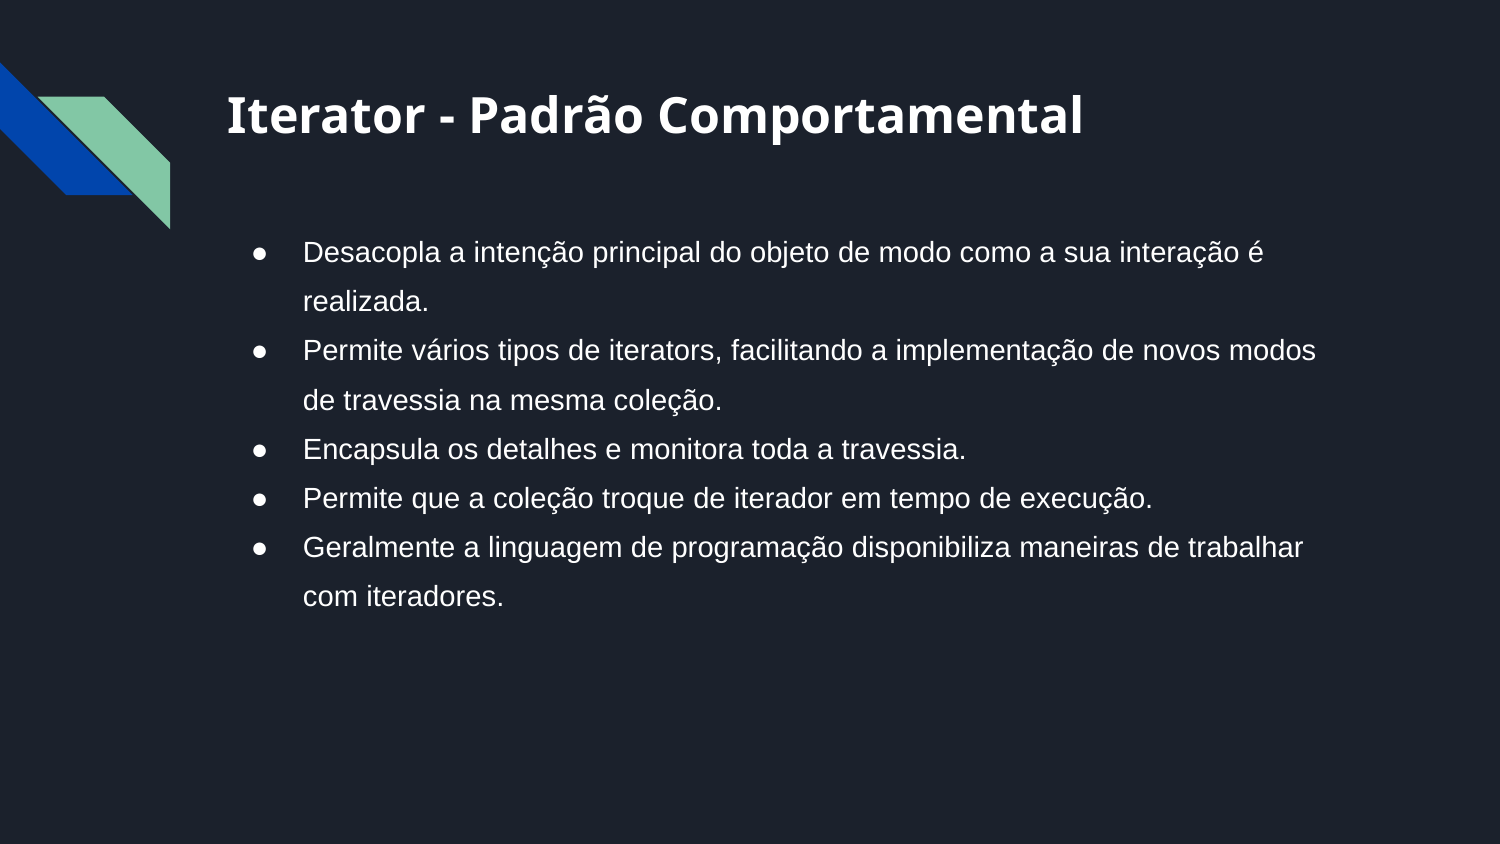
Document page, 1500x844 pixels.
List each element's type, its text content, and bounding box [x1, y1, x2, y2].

title Iterator - Padrão Comportamental [212, 64, 1368, 192]
list Desacopla a intenção principal do objeto de modo como a sua interação é realizada. Permite vários tipos de iterators, facilitando a implementação de novos modos de travessia na mesma coleção. Encapsula os detalhes e monitora toda a travessia. Permite que a coleção troque de iterador em tempo de execução. Geralmente a linguagem de programação disponibiliza maneiras de trabalhar com iteradores. [212, 204, 1368, 770]
